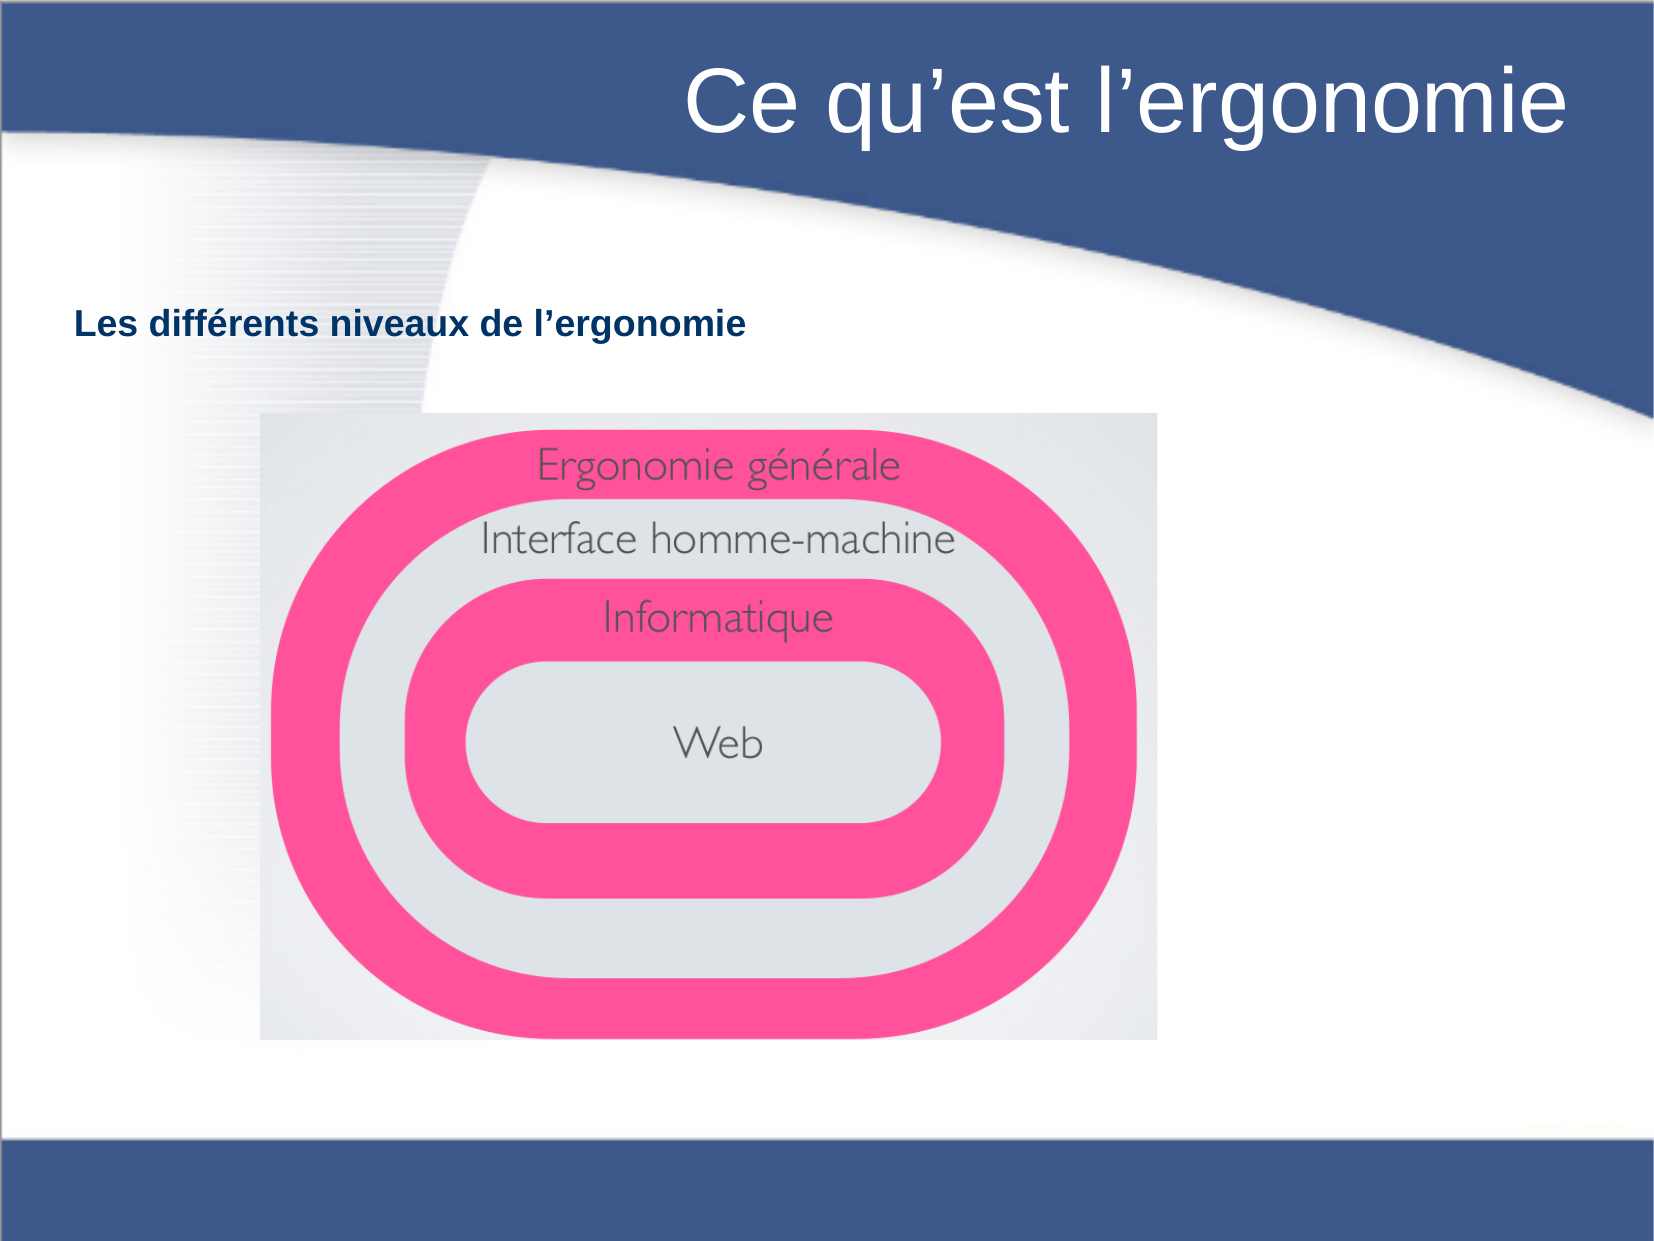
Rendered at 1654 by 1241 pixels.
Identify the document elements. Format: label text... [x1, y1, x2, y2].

text_box Les différents niveaux de l’ergonomie [59, 295, 1229, 395]
title Ce qu’est l’ergonomie [82, 49, 1571, 257]
picture [0, 0, 1654, 1241]
